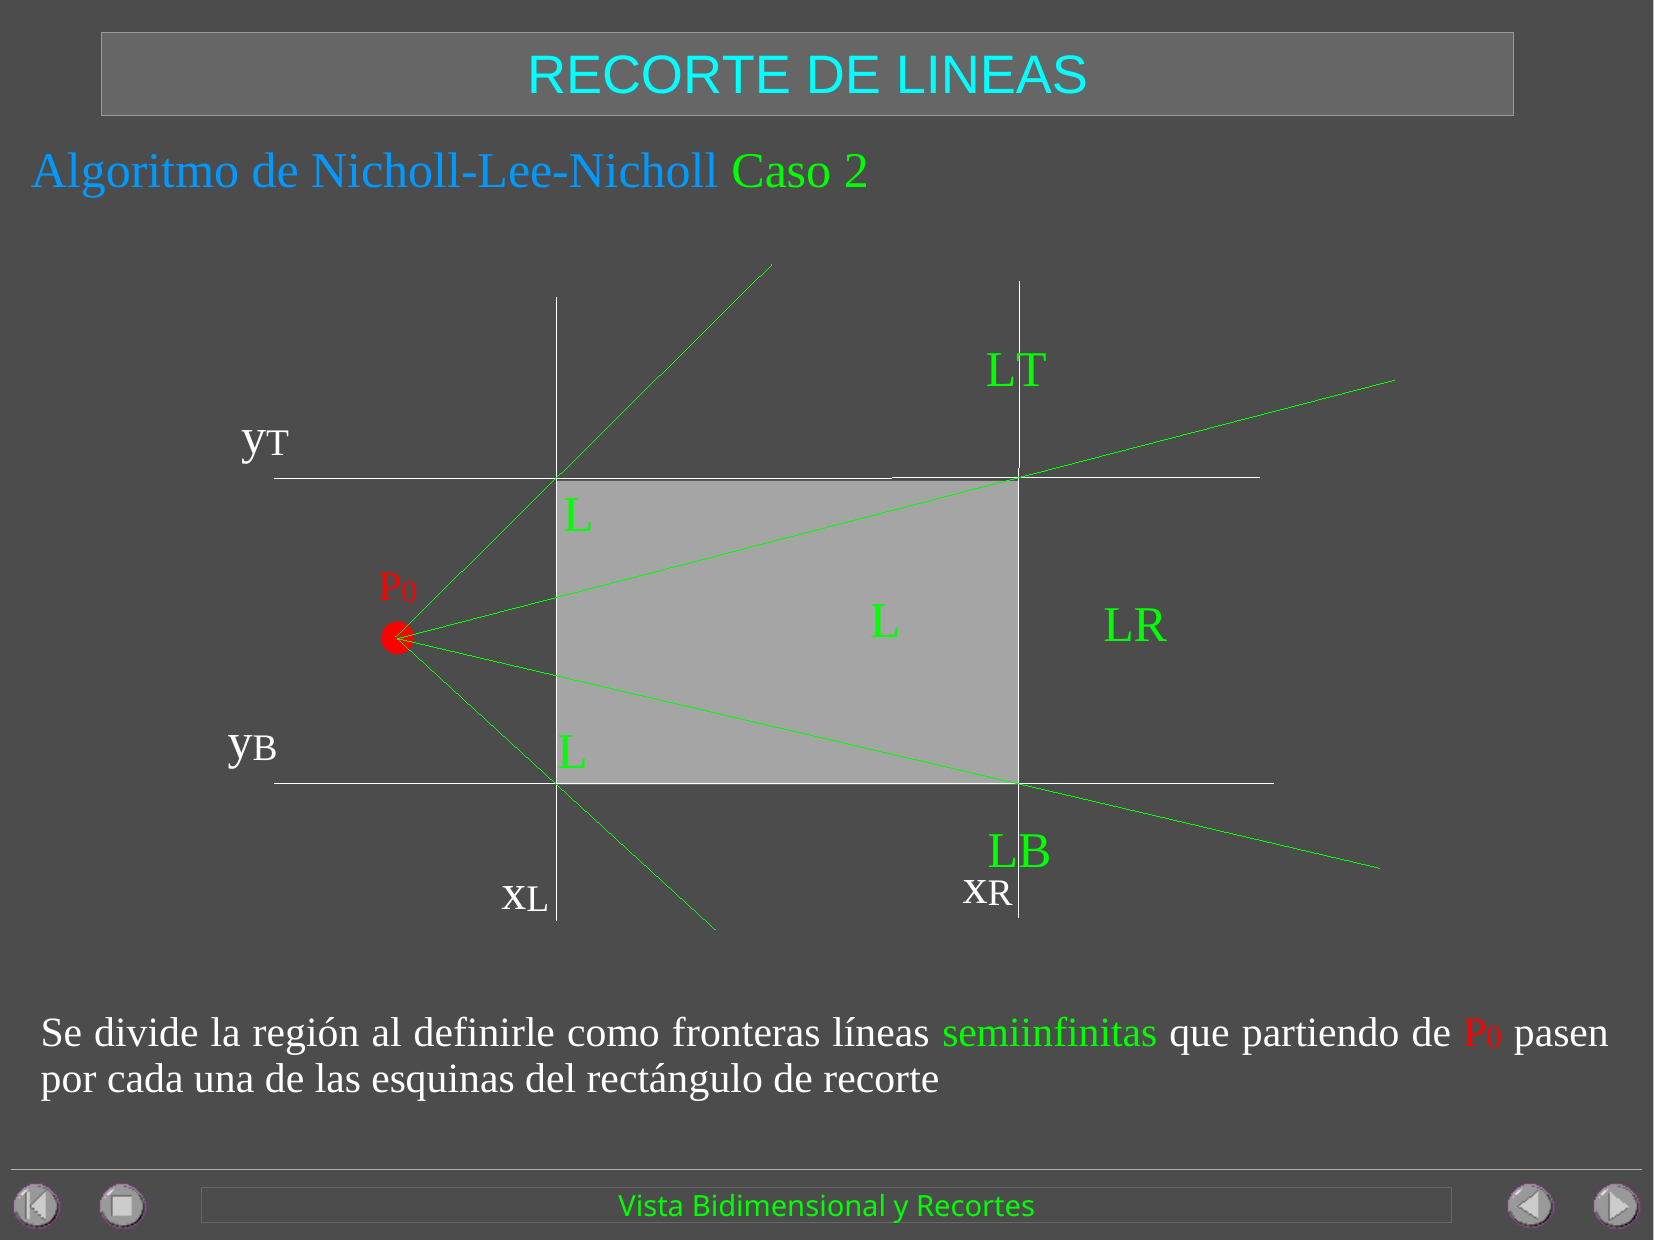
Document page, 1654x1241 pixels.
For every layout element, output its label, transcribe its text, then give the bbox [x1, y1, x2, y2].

text_box xR [962, 858, 1017, 928]
text_box yB [227, 714, 282, 784]
picture [1591, 1181, 1642, 1232]
text_box P0 [378, 563, 422, 622]
text_box [557, 480, 1019, 785]
text_box xL [501, 864, 556, 934]
text_box Se divide la región al definirle como fronteras líneas semiinfinitas que partiendo de P0 pasen por cada una de las esquinas del rectángulo de recorte [40, 1009, 1609, 1155]
text_box L [563, 486, 649, 547]
text_box LT [985, 342, 1071, 403]
text_box L [869, 592, 955, 653]
text_box LB [987, 822, 1073, 883]
title RECORTE DE LINEAS [101, 32, 1514, 116]
text_box [381, 621, 415, 655]
picture [97, 1181, 148, 1232]
text_box LR [1103, 596, 1189, 657]
picture [11, 1181, 62, 1232]
picture [1505, 1181, 1556, 1231]
text_box yT [241, 409, 296, 479]
text_box L [557, 723, 643, 785]
text_box Algoritmo de Nicholl-Lee-Nicholl Caso 2 [30, 143, 1633, 204]
